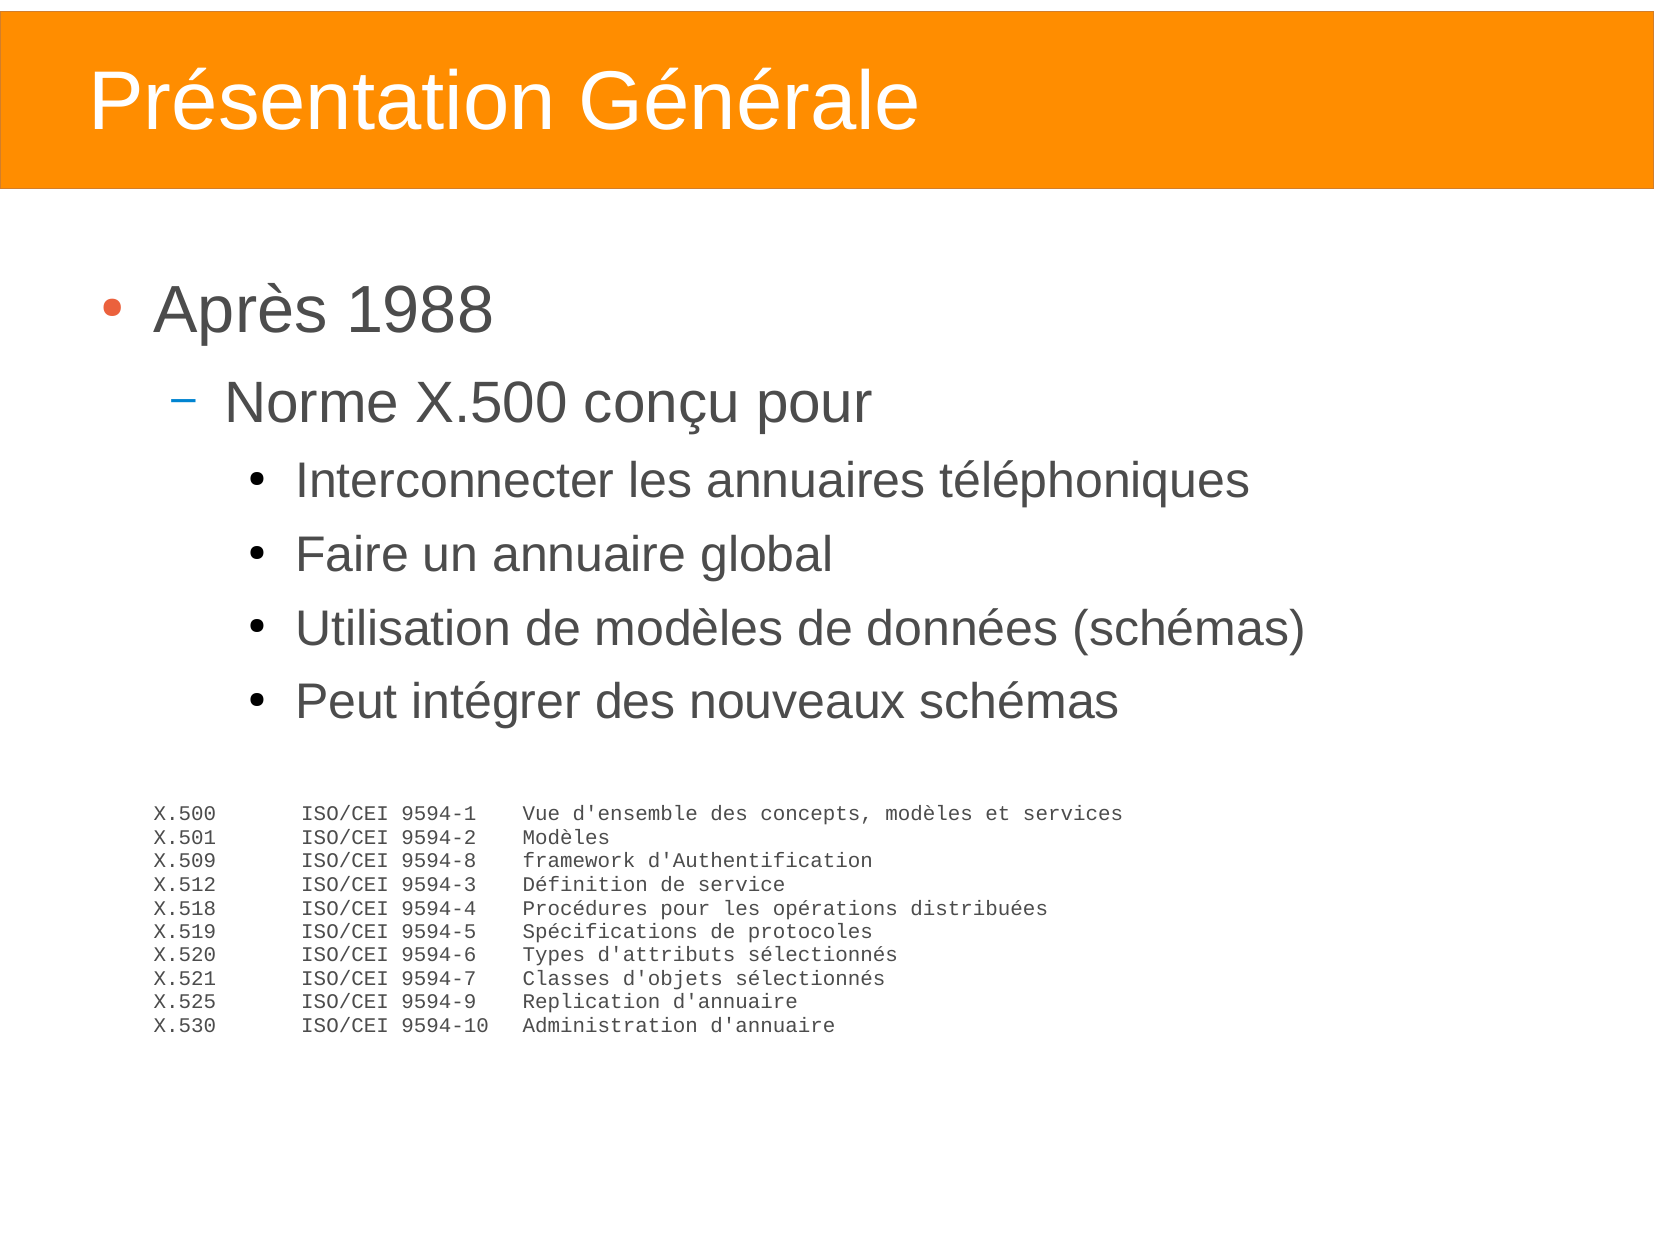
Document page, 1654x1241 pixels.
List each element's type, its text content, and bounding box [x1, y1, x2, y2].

list Après 1988 Norme X.500 conçu pour Interconnecter les annuaires téléphoniques Faire un annuaire global Utilisation de modèles de données (schémas) Peut intégrer des nouveaux schémas X.500 ISO/CEI 9594-1 Vue d'ensemble des concepts, modèles et services X.501 ISO/CEI 9594-2 Modèles X.509 ISO/CEI 9594-8 framework d'Authentification X.512 ISO/CEI 9594-3 Définition de service X.518 ISO/CEI 9594-4 Procédures pour les opérations distribuées X.519 ISO/CEI 9594-5 Spécifications de protocoles X.520 ISO/CEI 9594-6 Types d'attributs sélectionnés X.521 ISO/CEI 9594-7 Classes d'objets sélectionnés X.525 ISO/CEI 9594-9 Replication d'annuaire X.530 ISO/CEI 9594-10 Administration d'annuaire [82, 271, 1571, 1099]
title Présentation Générale [0, 11, 1654, 189]
